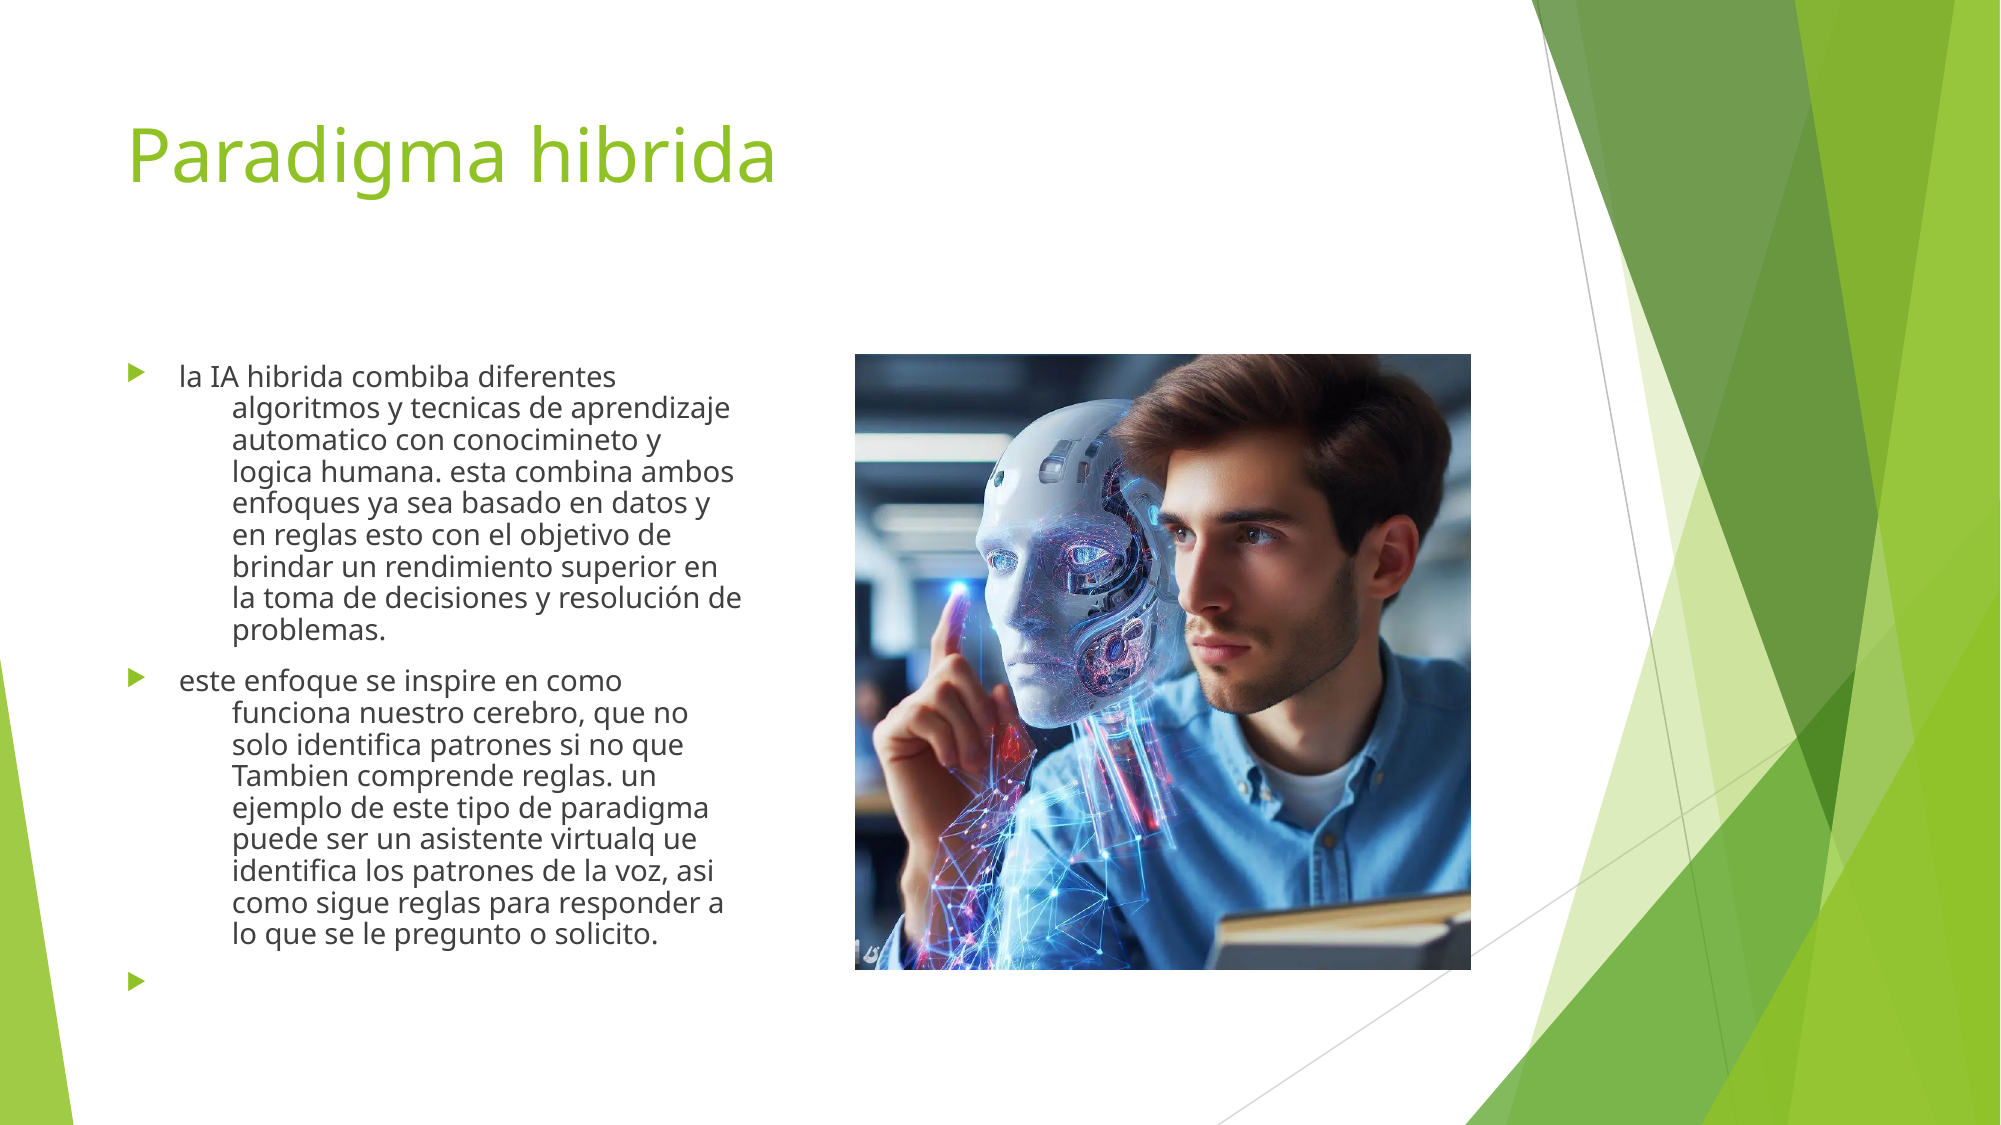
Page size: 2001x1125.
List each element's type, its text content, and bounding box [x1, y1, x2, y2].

list la IA hibrida combiba diferentes algoritmos y tecnicas de aprendizaje automatico con conocimineto y logica humana. esta combina ambos enfoques ya sea basado en datos y en reglas esto con el objetivo de brindar un rendimiento superior en la toma de decisiones y resolución de problemas. este enfoque se inspire en como funciona nuestro cerebro, que no solo identifica patrones si no que Tambien comprende reglas. un ejemplo de este tipo de paradigma puede ser un asistente virtualq ue identifica los patrones de la voz, asi como sigue reglas para responder a lo que se le pregunto o solicito. [111, 354, 761, 970]
picture [855, 354, 1471, 970]
title Paradigma hibrida [111, 99, 1522, 317]
